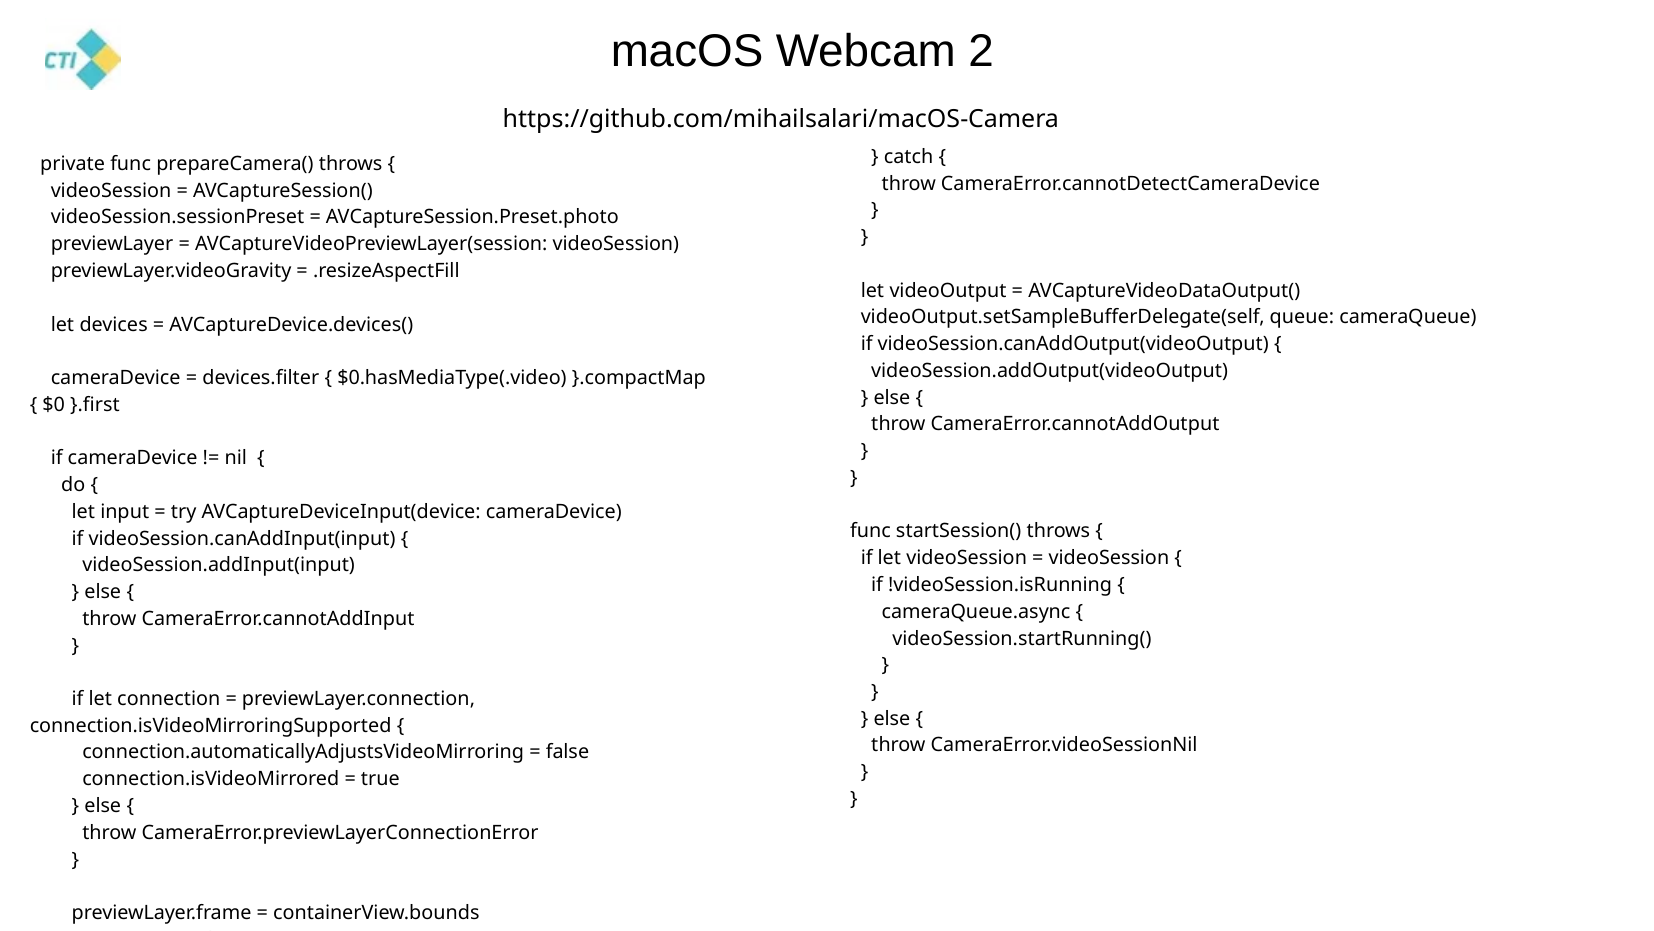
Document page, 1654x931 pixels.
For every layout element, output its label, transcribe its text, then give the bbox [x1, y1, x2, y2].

text_box macOS Webcam 2 [225, 17, 1381, 136]
text_box } catch { throw CameraError.cannotDetectCameraDevice } } let videoOutput = AVCaptureVideoDataOutput() videoOutput.setSampleBufferDelegate(self, queue: cameraQueue) if videoSession.canAddOutput(videoOutput) { videoSession.addOutput(videoOutput) } else { throw CameraError.cannotAddOutput } } func startSession() throws { if let videoSession = videoSession { if !videoSession.isRunning { cameraQueue.async { videoSession.startRunning() } } } else { throw CameraError.videoSessionNil } } [825, 135, 1621, 908]
picture [45, 18, 121, 91]
text_box private func prepareCamera() throws { videoSession = AVCaptureSession() videoSession.sessionPreset = AVCaptureSession.Preset.photo previewLayer = AVCaptureVideoPreviewLayer(session: videoSession) previewLayer.videoGravity = .resizeAspectFill let devices = AVCaptureDevice.devices() cameraDevice = devices.filter { $0.hasMediaType(.video) }.compactMap { $0 }.first if cameraDevice != nil { do { let input = try AVCaptureDeviceInput(device: cameraDevice) if videoSession.canAddInput(input) { videoSession.addInput(input) } else { throw CameraError.cannotAddInput } if let connection = previewLayer.connection, connection.isVideoMirroringSupported { connection.automaticallyAdjustsVideoMirroring = false connection.isVideoMirrored = true } else { throw CameraError.previewLayerConnectionError } previewLayer.frame = containerView.bounds containerView.layer = previewLayer containerView.wantsLayer = true [15, 142, 811, 916]
text_box https://github.com/mihailsalari/macOS-Camera [487, 93, 1156, 166]
